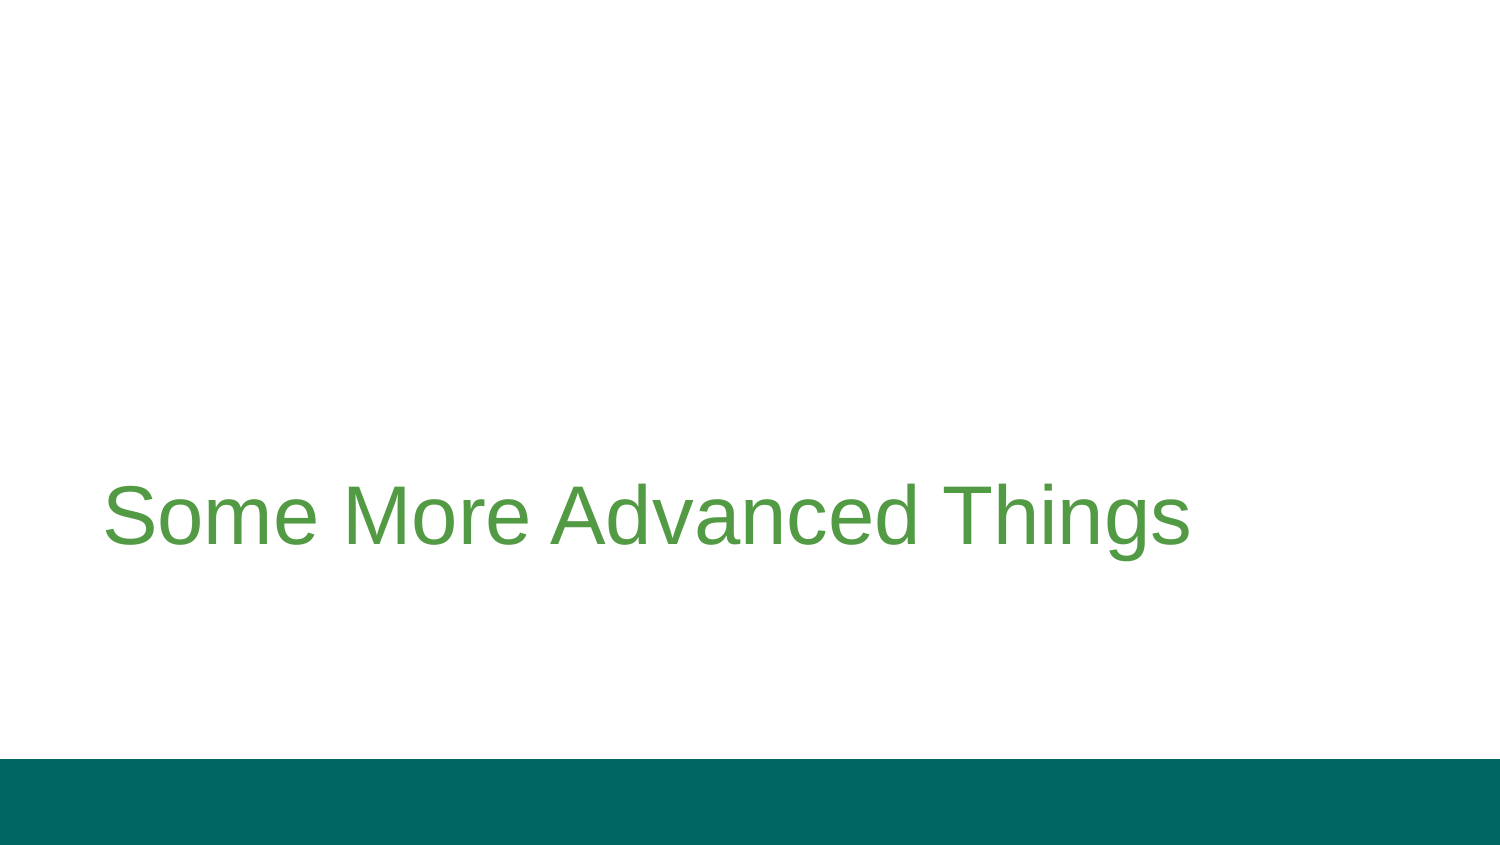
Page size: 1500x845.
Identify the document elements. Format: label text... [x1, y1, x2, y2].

title Some More Advanced Things [102, 210, 1397, 562]
